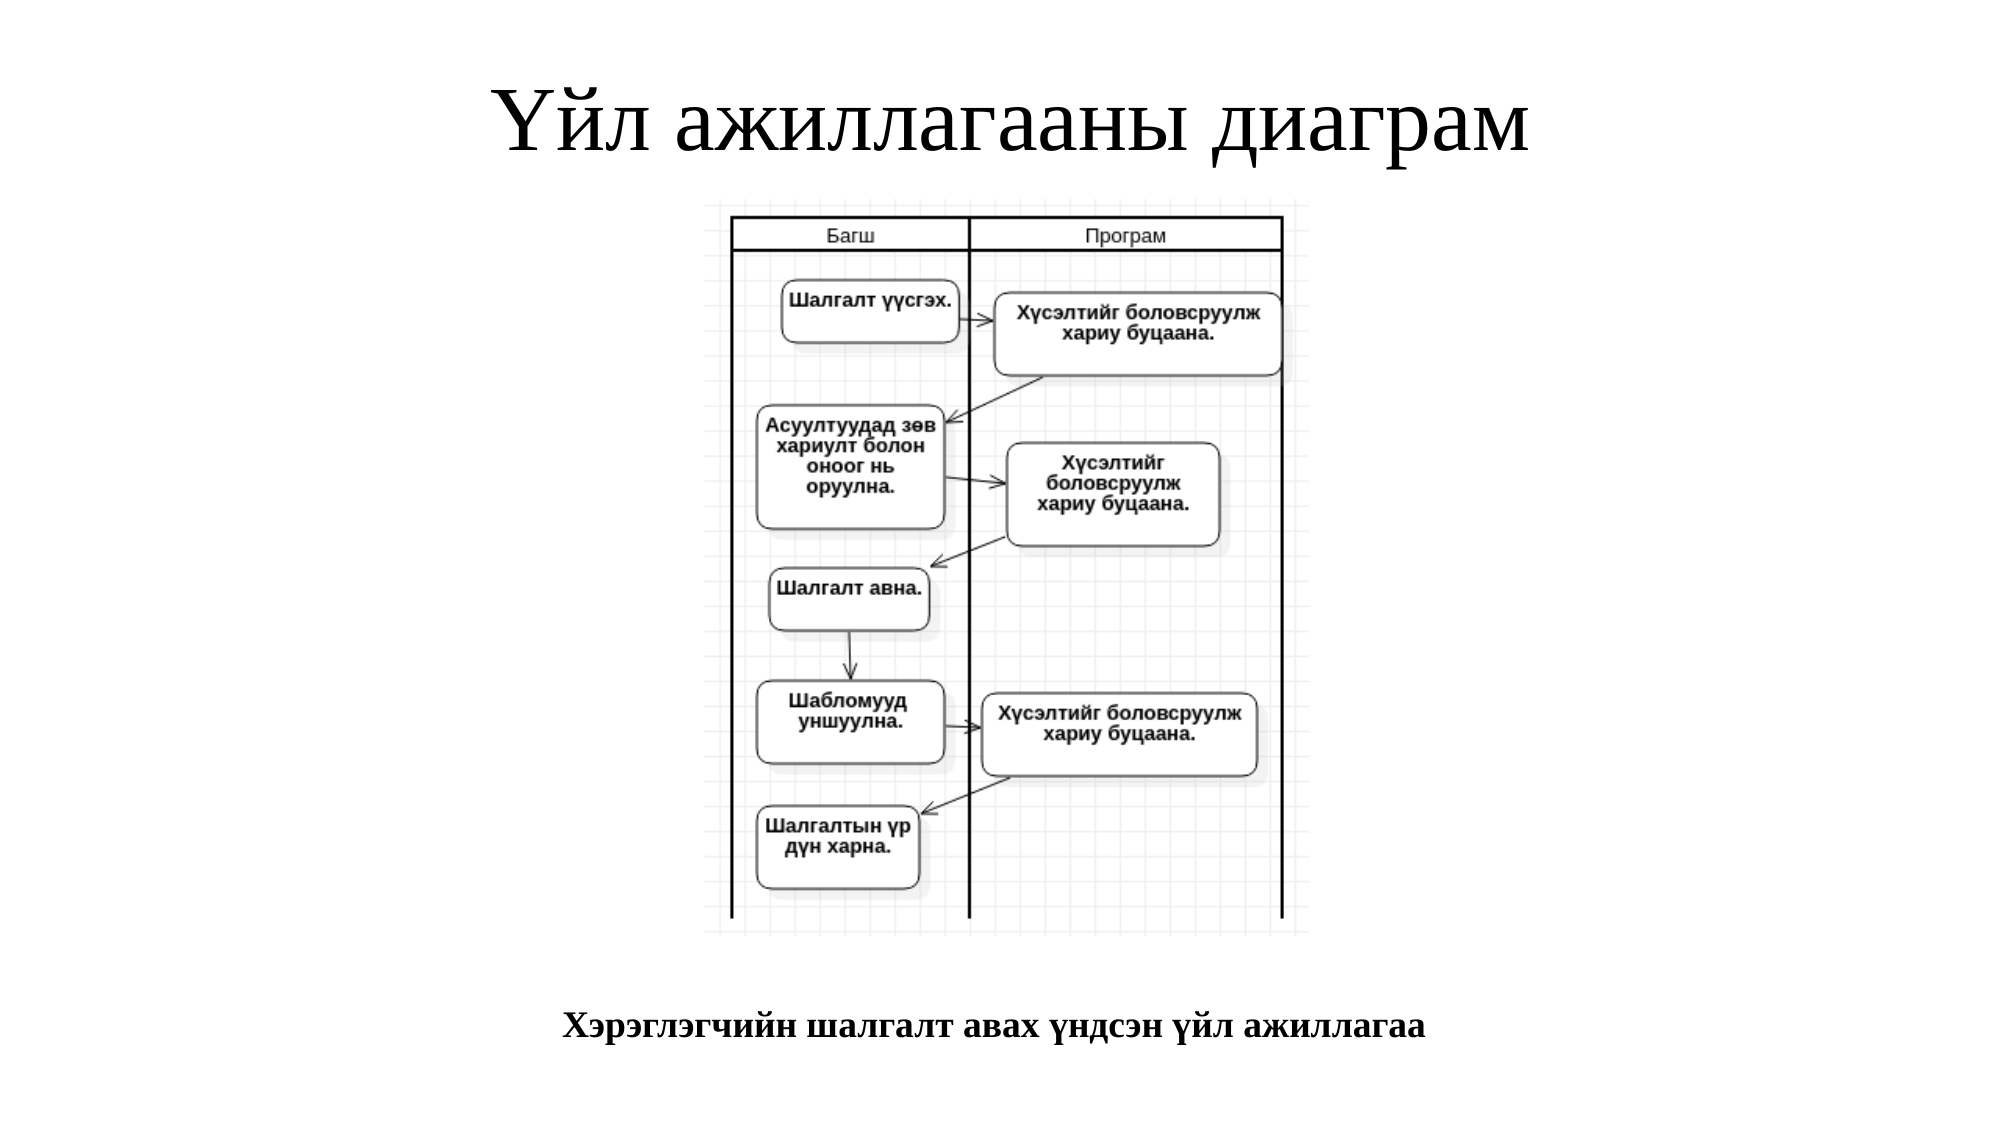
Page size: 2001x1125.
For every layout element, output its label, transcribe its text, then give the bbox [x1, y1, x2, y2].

text_box Хэрэглэгчийн шалгалт авах үндсэн үйл ажиллагаа [547, 947, 1548, 1053]
picture [704, 199, 1309, 936]
text_box Үйл ажиллагааны диаграм [137, 59, 1863, 277]
